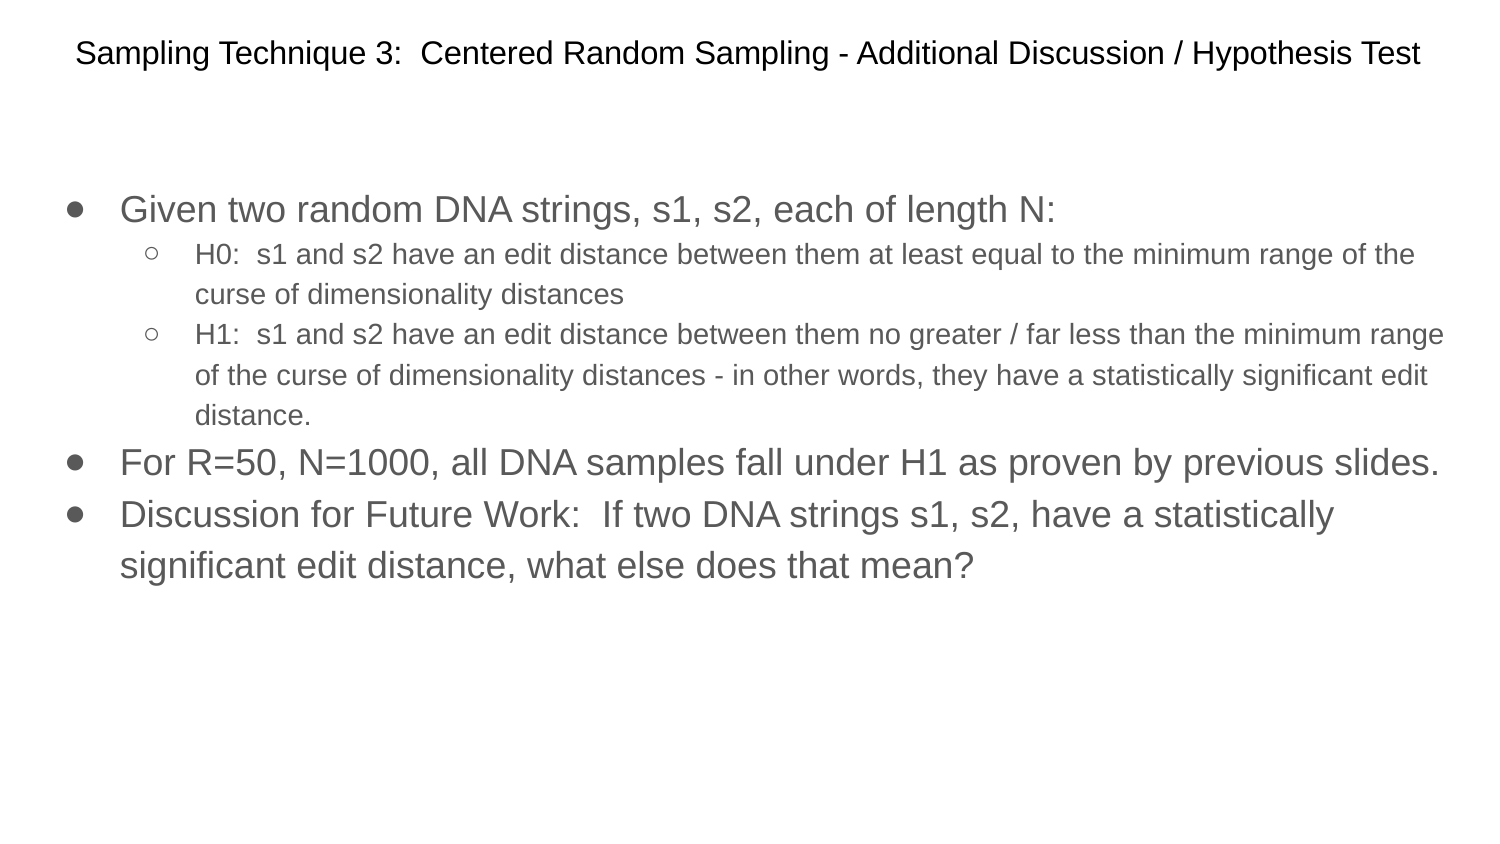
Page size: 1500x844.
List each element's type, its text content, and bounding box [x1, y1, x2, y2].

list Given two random DNA strings, s1, s2, each of length N: H0: s1 and s2 have an edit distance between them at least equal to the minimum range of the curse of dimensionality distances H1: s1 and s2 have an edit distance between them no greater / far less than the minimum range of the curse of dimensionality distances - in other words, they have a statistically significant edit distance. For R=50, N=1000, all DNA samples fall under H1 as proven by previous slides. Discussion for Future Work: If two DNA strings s1, s2, have a statistically significant edit distance, what else does that mean? [29, 162, 1470, 817]
title Sampling Technique 3: Centered Random Sampling - Additional Discussion / Hypothesis Test [60, 17, 1458, 112]
